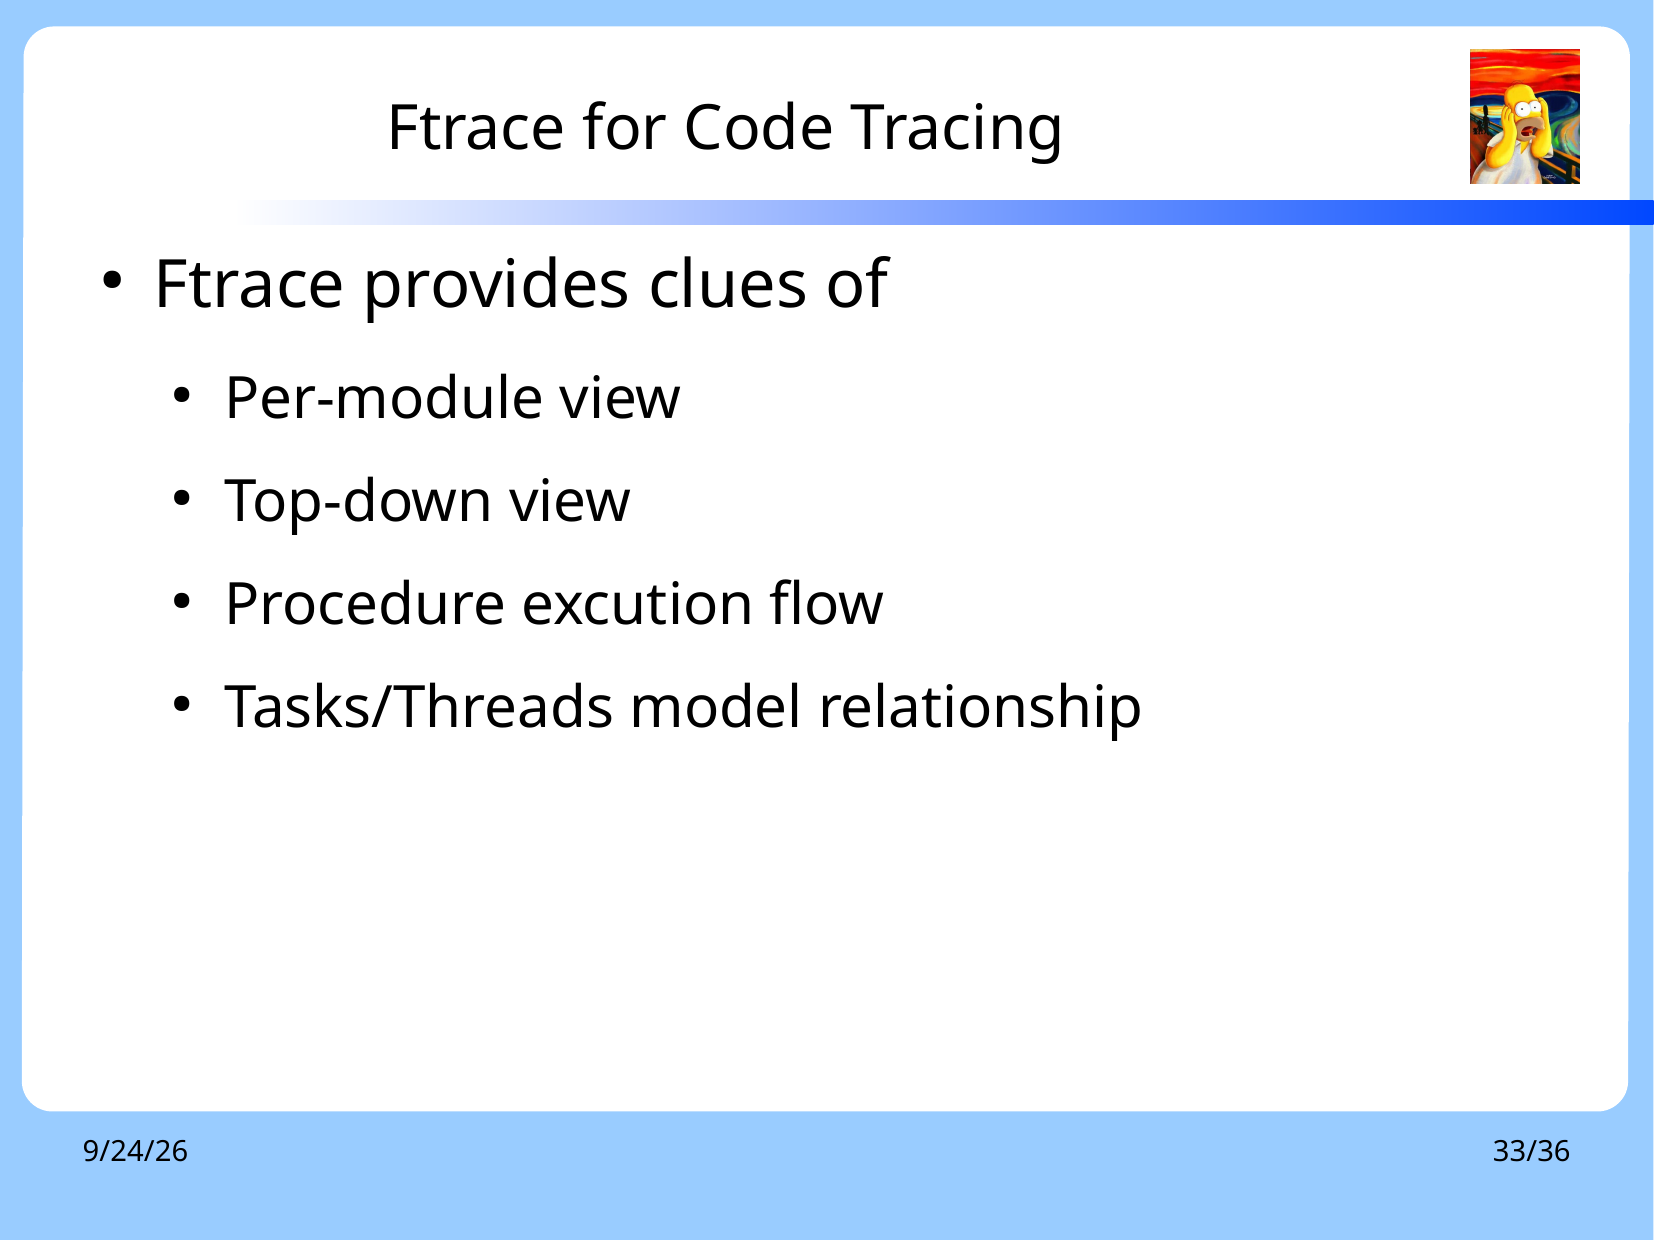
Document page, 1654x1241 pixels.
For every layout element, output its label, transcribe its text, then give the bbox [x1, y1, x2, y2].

list Ftrace provides clues of Per-module view Top-down view Procedure excution flow Tasks/Threads model relationship [82, 236, 1571, 1055]
title Ftrace for Code Tracing [82, 49, 1371, 201]
picture [1470, 49, 1580, 184]
